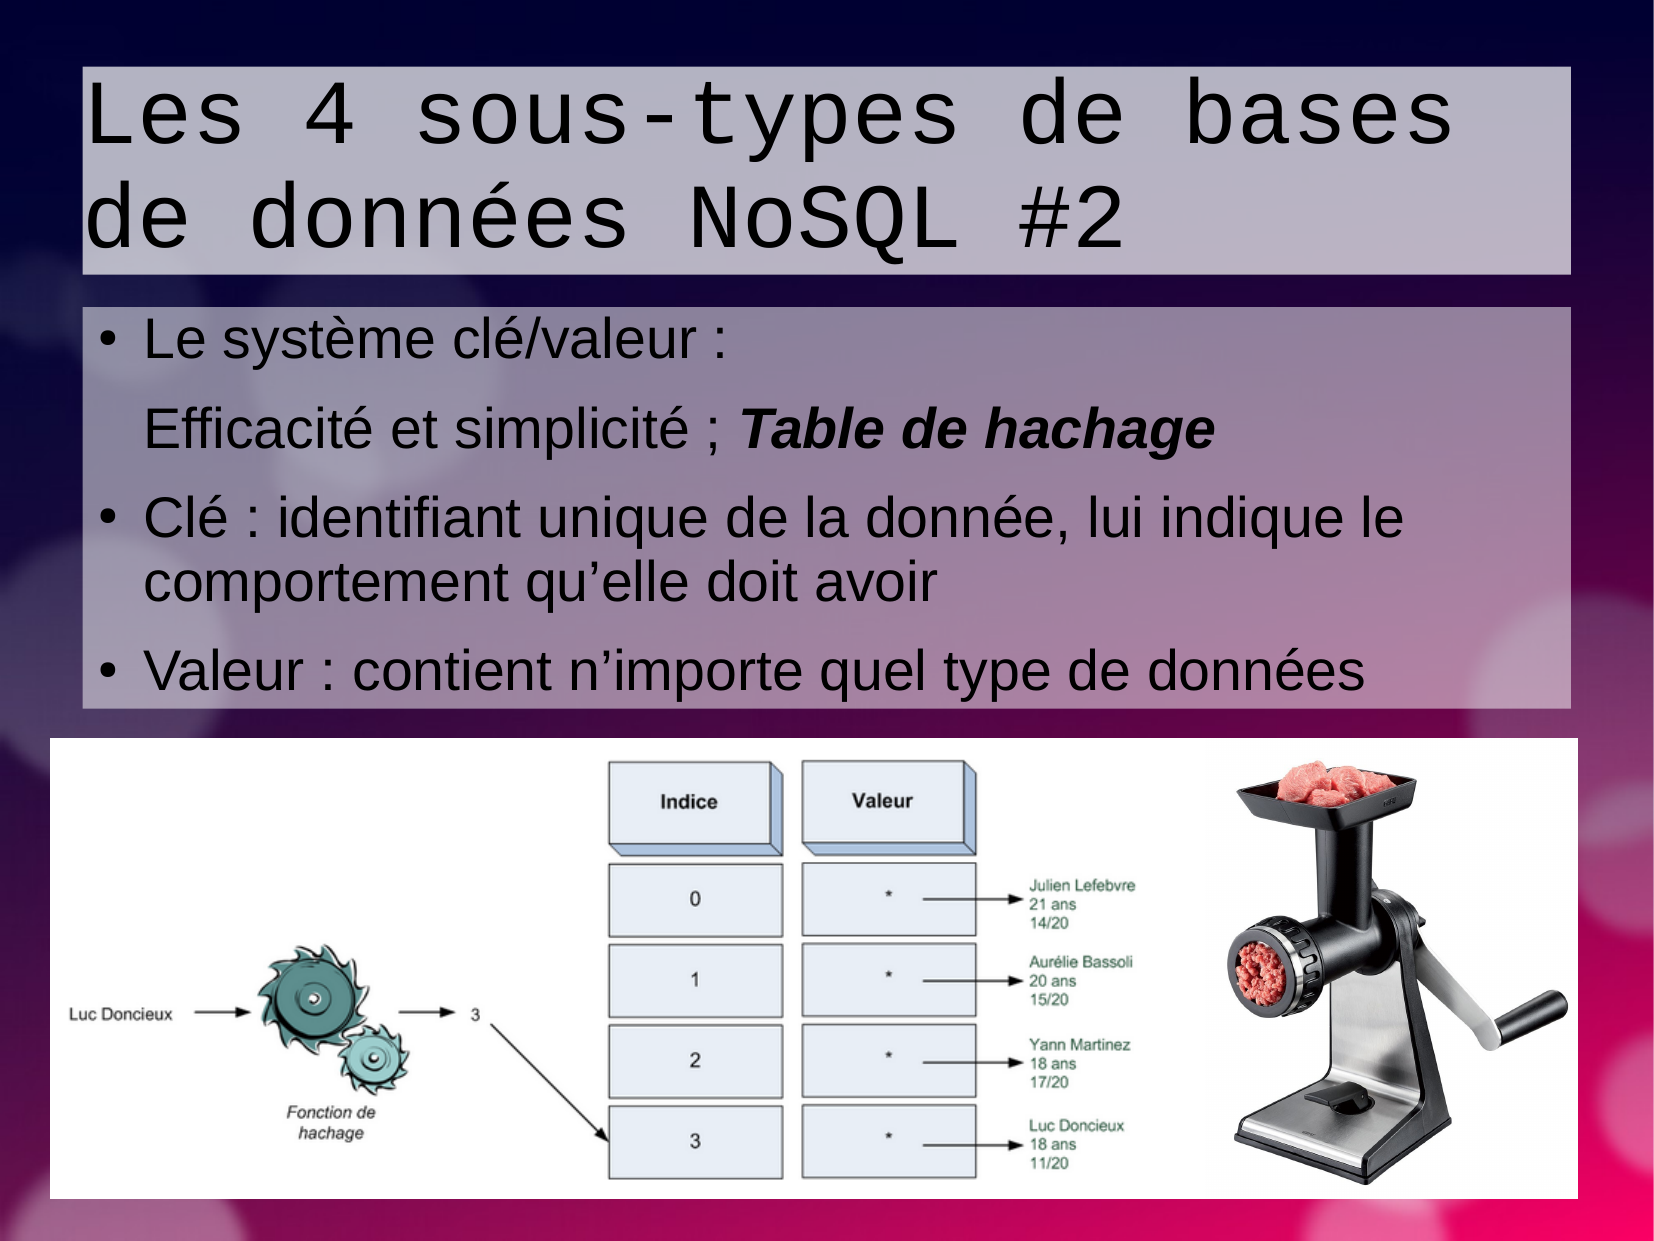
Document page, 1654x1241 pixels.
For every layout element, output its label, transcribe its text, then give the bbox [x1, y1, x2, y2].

picture [0, 0, 1654, 1241]
title Les 4 sous-types de bases de données NoSQL #2 [82, 67, 1571, 275]
list Le système clé/valeur : Efficacité et simplicité ; Table de hachage Clé : identifiant unique de la donnée, lui indique le comportement qu’elle doit avoir Valeur : contient n’importe quel type de données [82, 307, 1571, 709]
